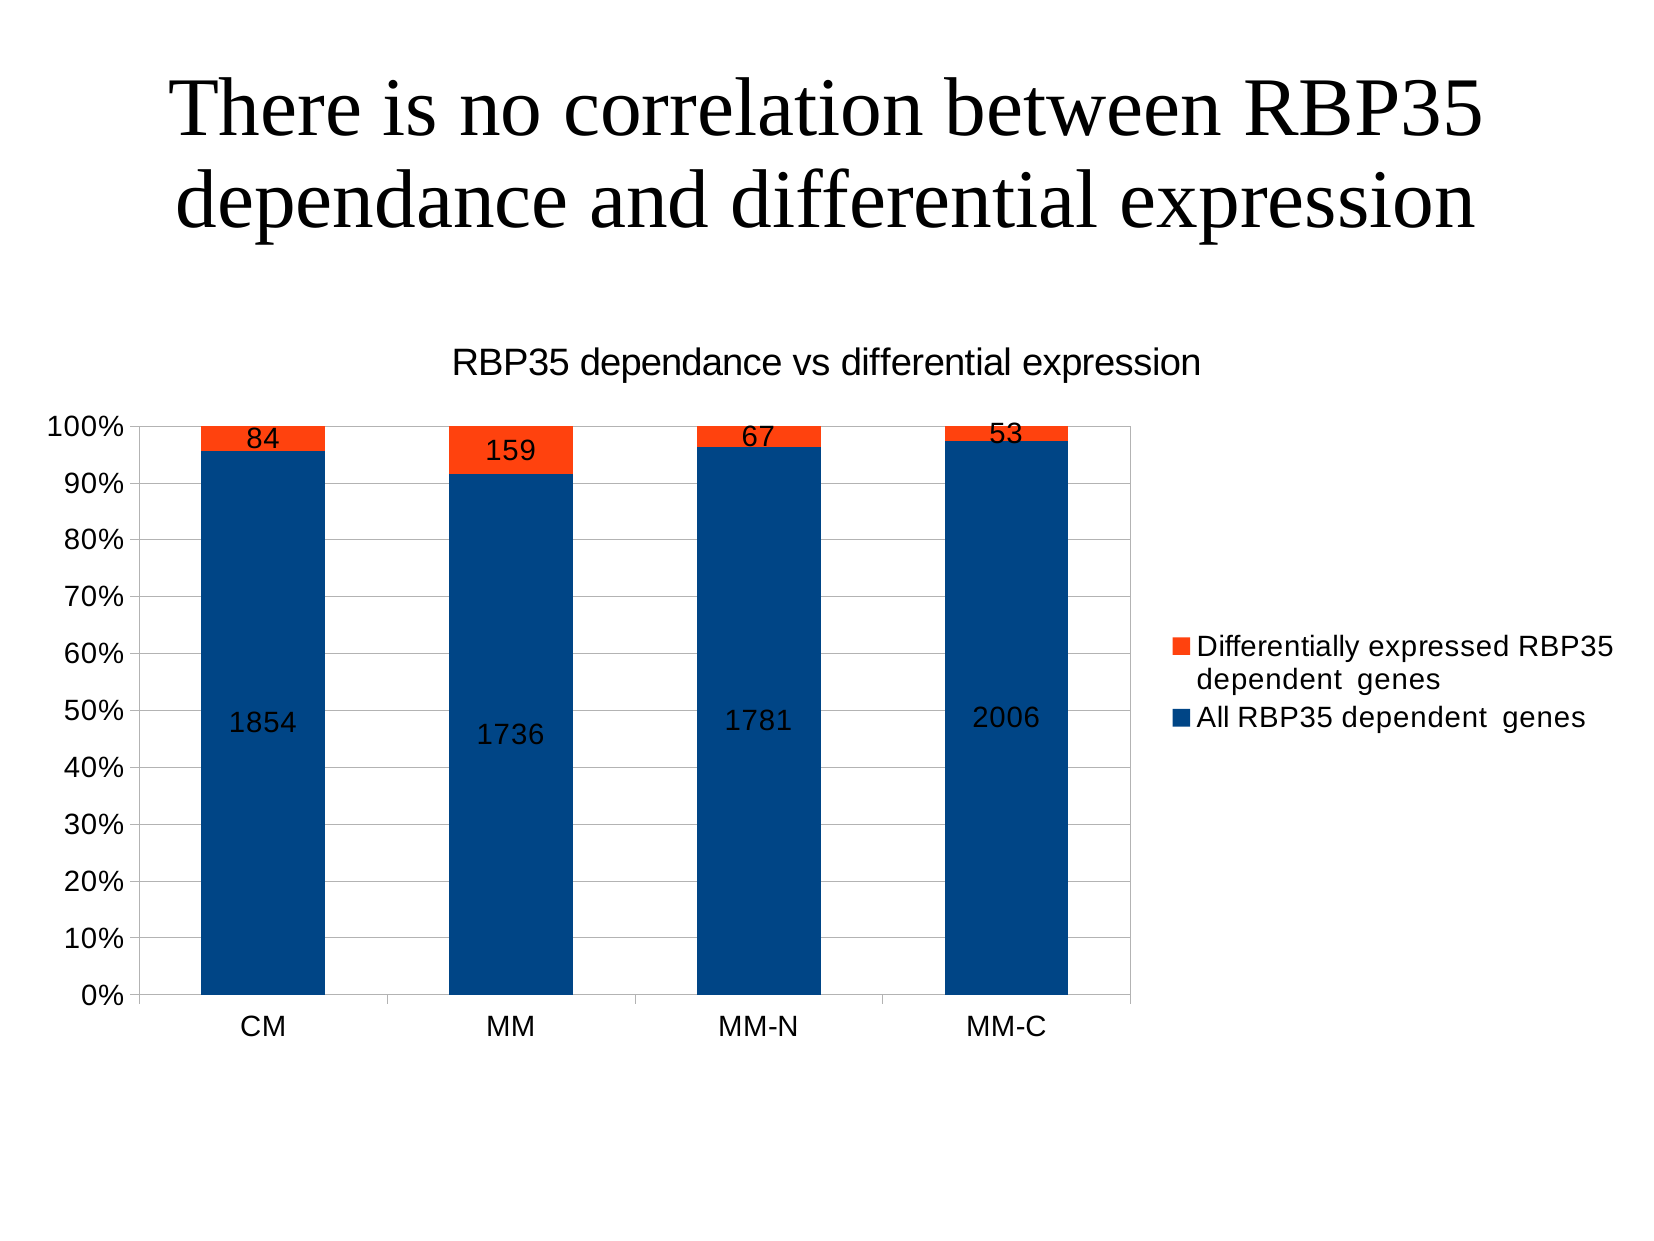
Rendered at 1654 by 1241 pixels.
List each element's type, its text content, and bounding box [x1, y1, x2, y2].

title There is no correlation between RBP35 dependance and differential expression [82, 49, 1571, 257]
chart [14, 306, 1638, 1058]
